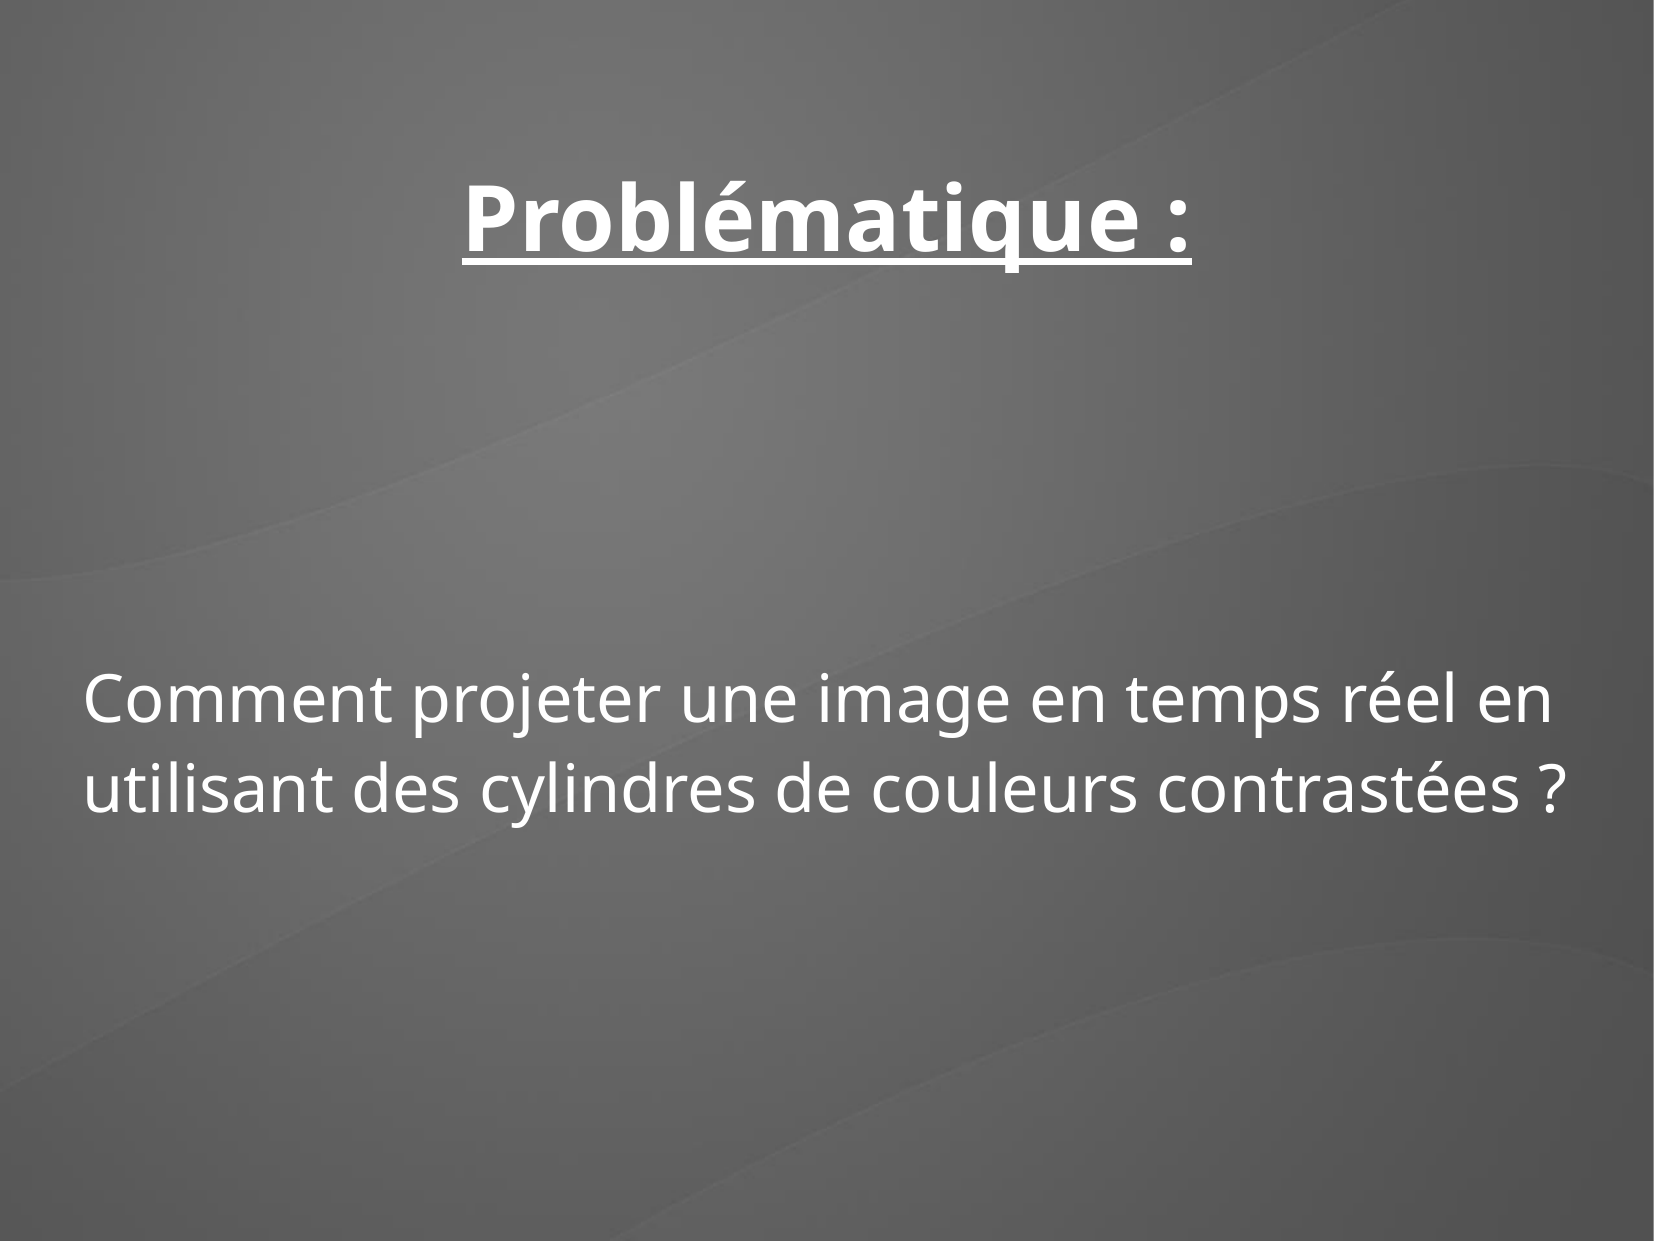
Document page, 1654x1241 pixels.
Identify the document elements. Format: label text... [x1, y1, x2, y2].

title Problématique : [82, 28, 1571, 278]
picture [0, 0, 1654, 1241]
list Comment projeter une image en temps réel en utilisant des cylindres de couleurs contrastées ? [82, 290, 1571, 1109]
